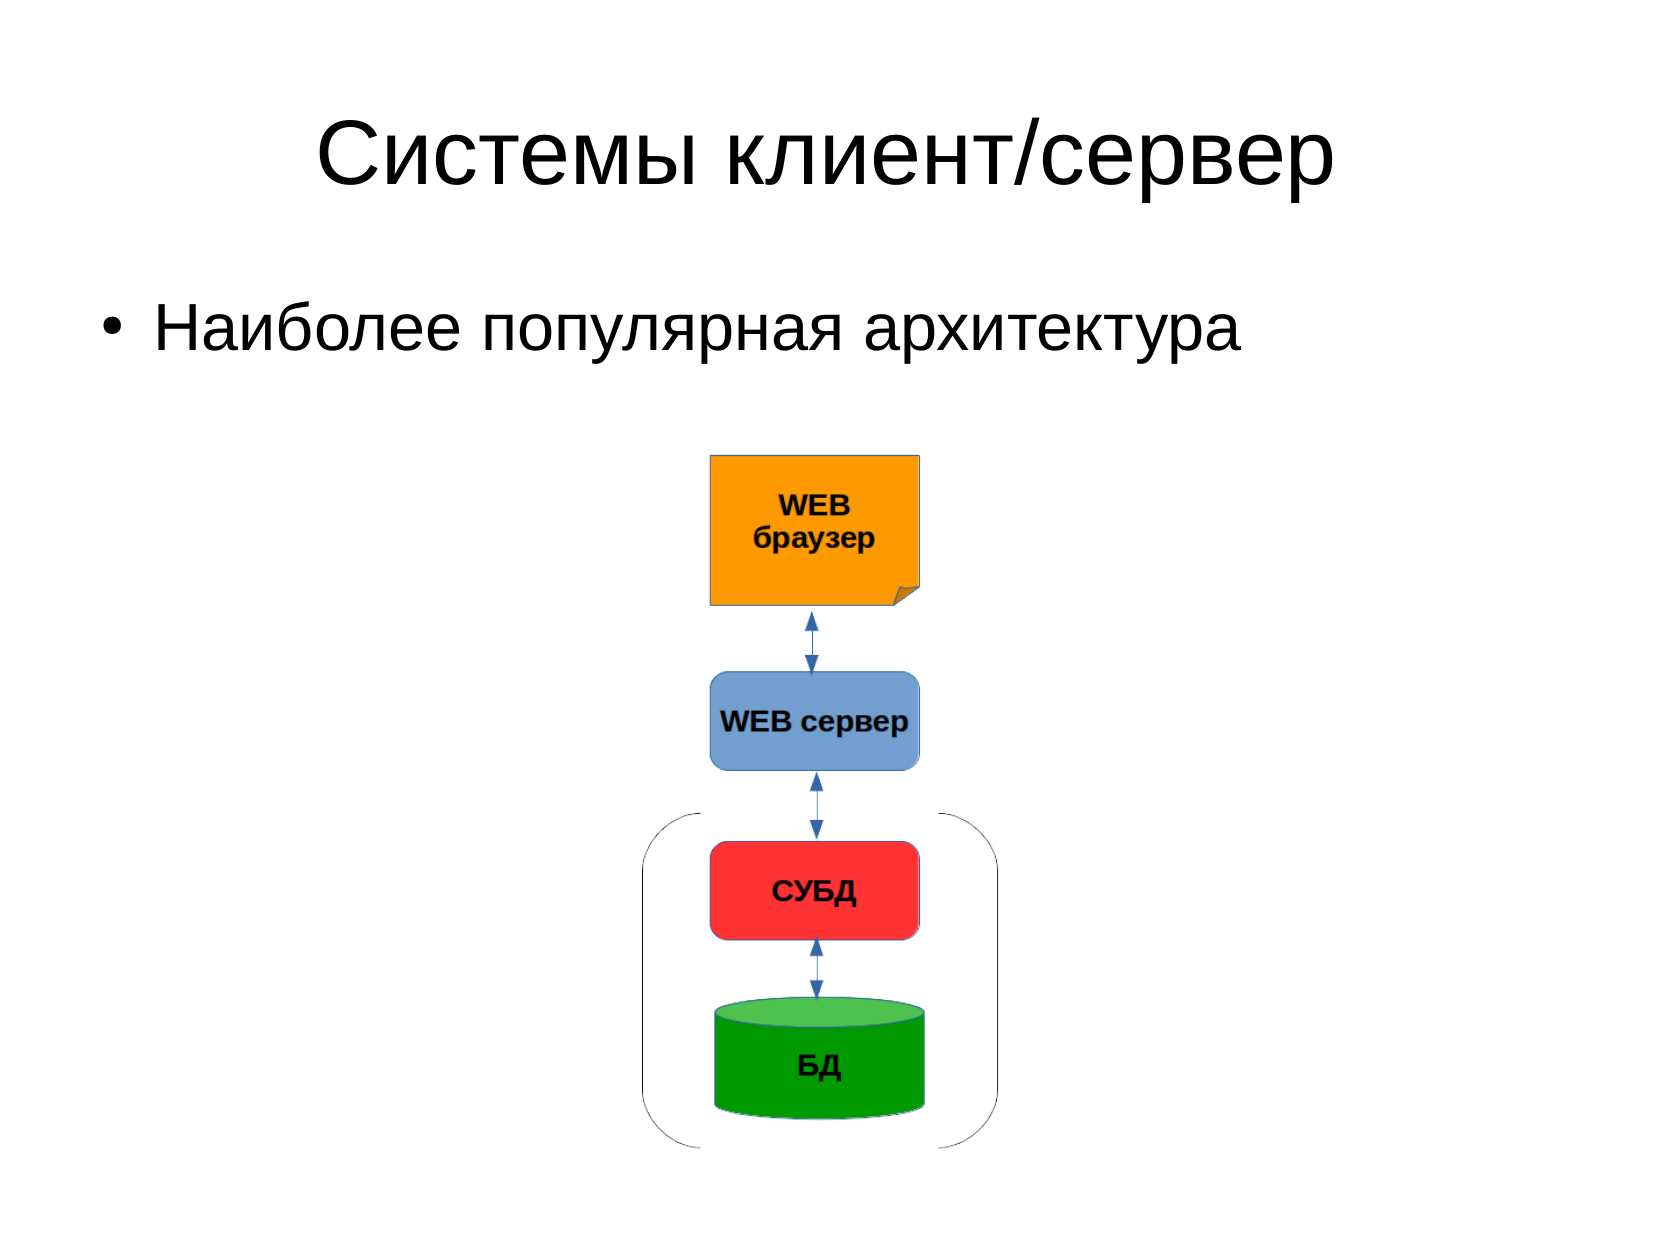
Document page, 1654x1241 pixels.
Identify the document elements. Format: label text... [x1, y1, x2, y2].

picture [578, 405, 1060, 1193]
list Наиболее популярная архитектура [82, 290, 1571, 390]
title Системы клиент/сервер [82, 49, 1571, 257]
